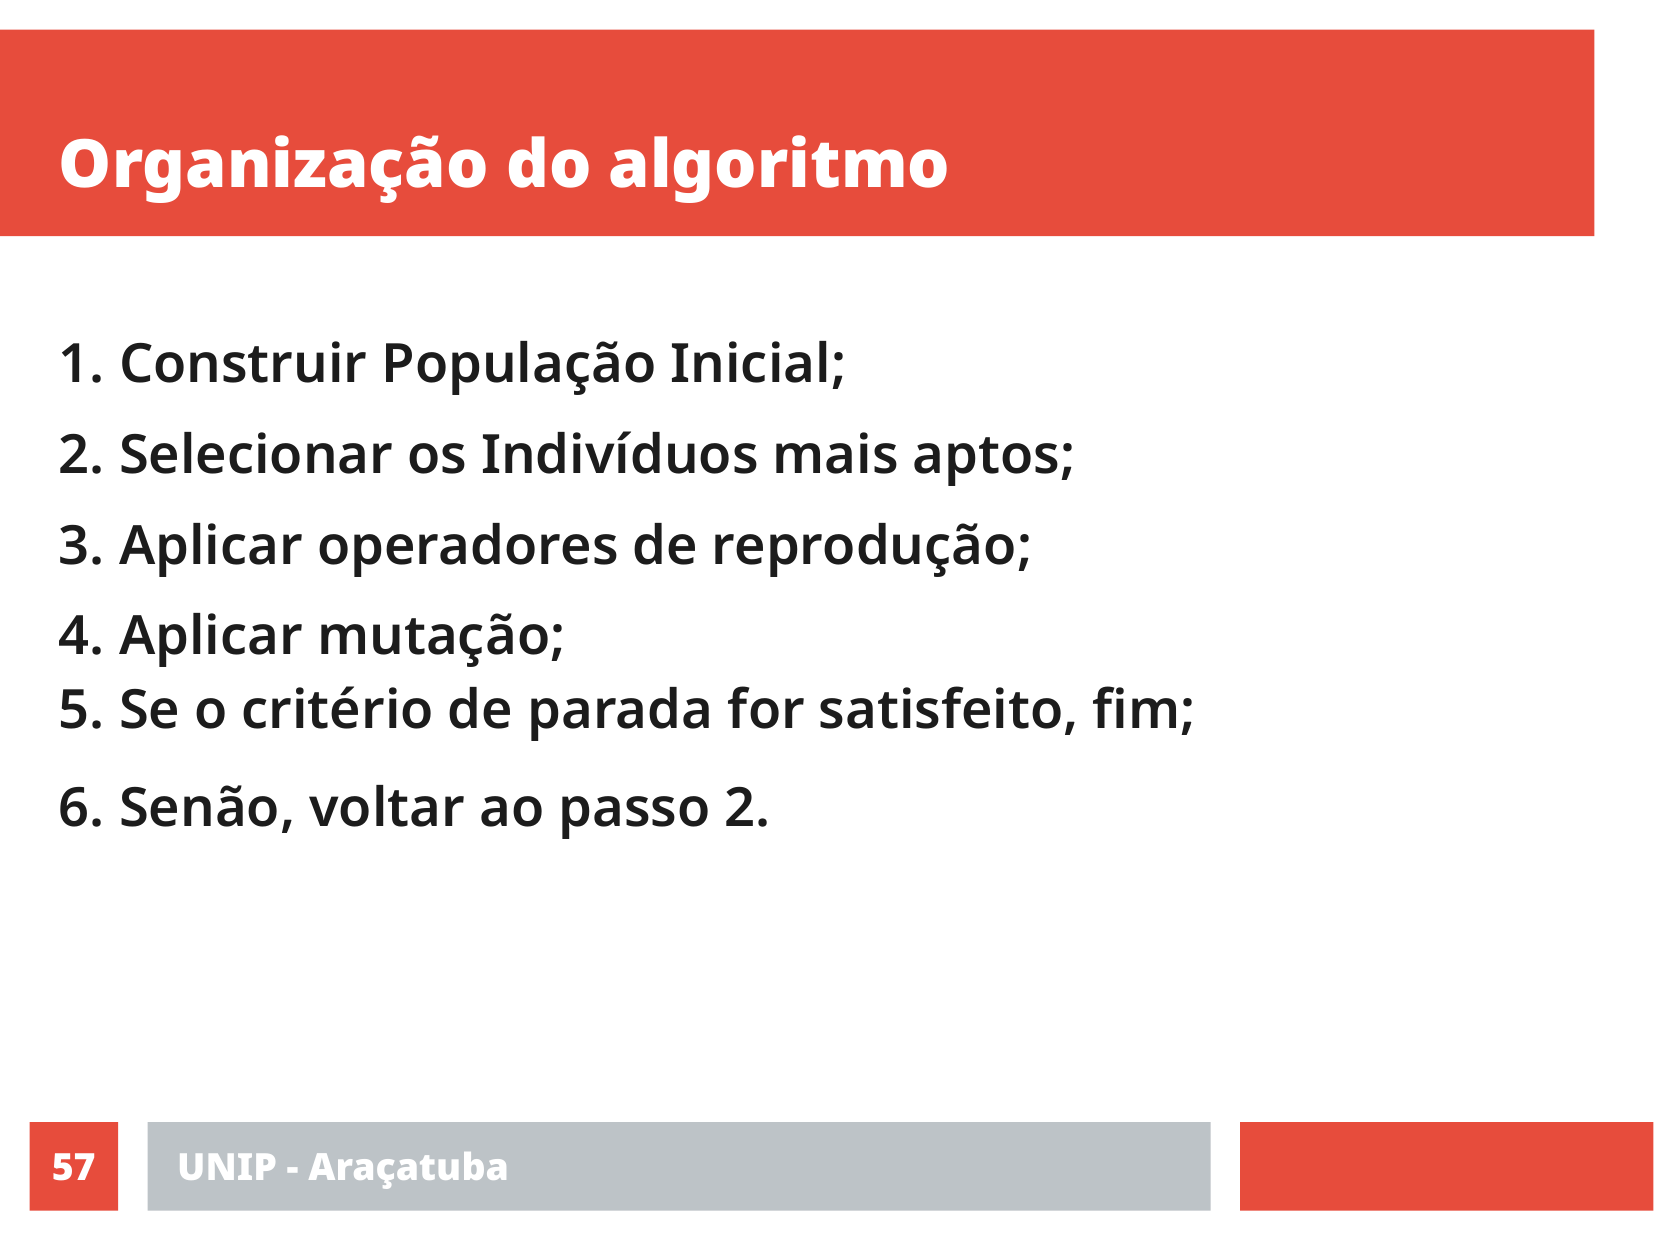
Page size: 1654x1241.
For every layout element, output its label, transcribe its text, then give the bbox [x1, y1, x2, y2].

list 1. Construir População Inicial; 2. Selecionar os Indivíduos mais aptos; 3. Aplicar operadores de reprodução; 4. Aplicar mutação; 5. Se o critério de parada for satisfeito, fim; 6. Senão, voltar ao passo 2. [59, 324, 1565, 1093]
title Organização do algoritmo [59, 59, 1595, 207]
